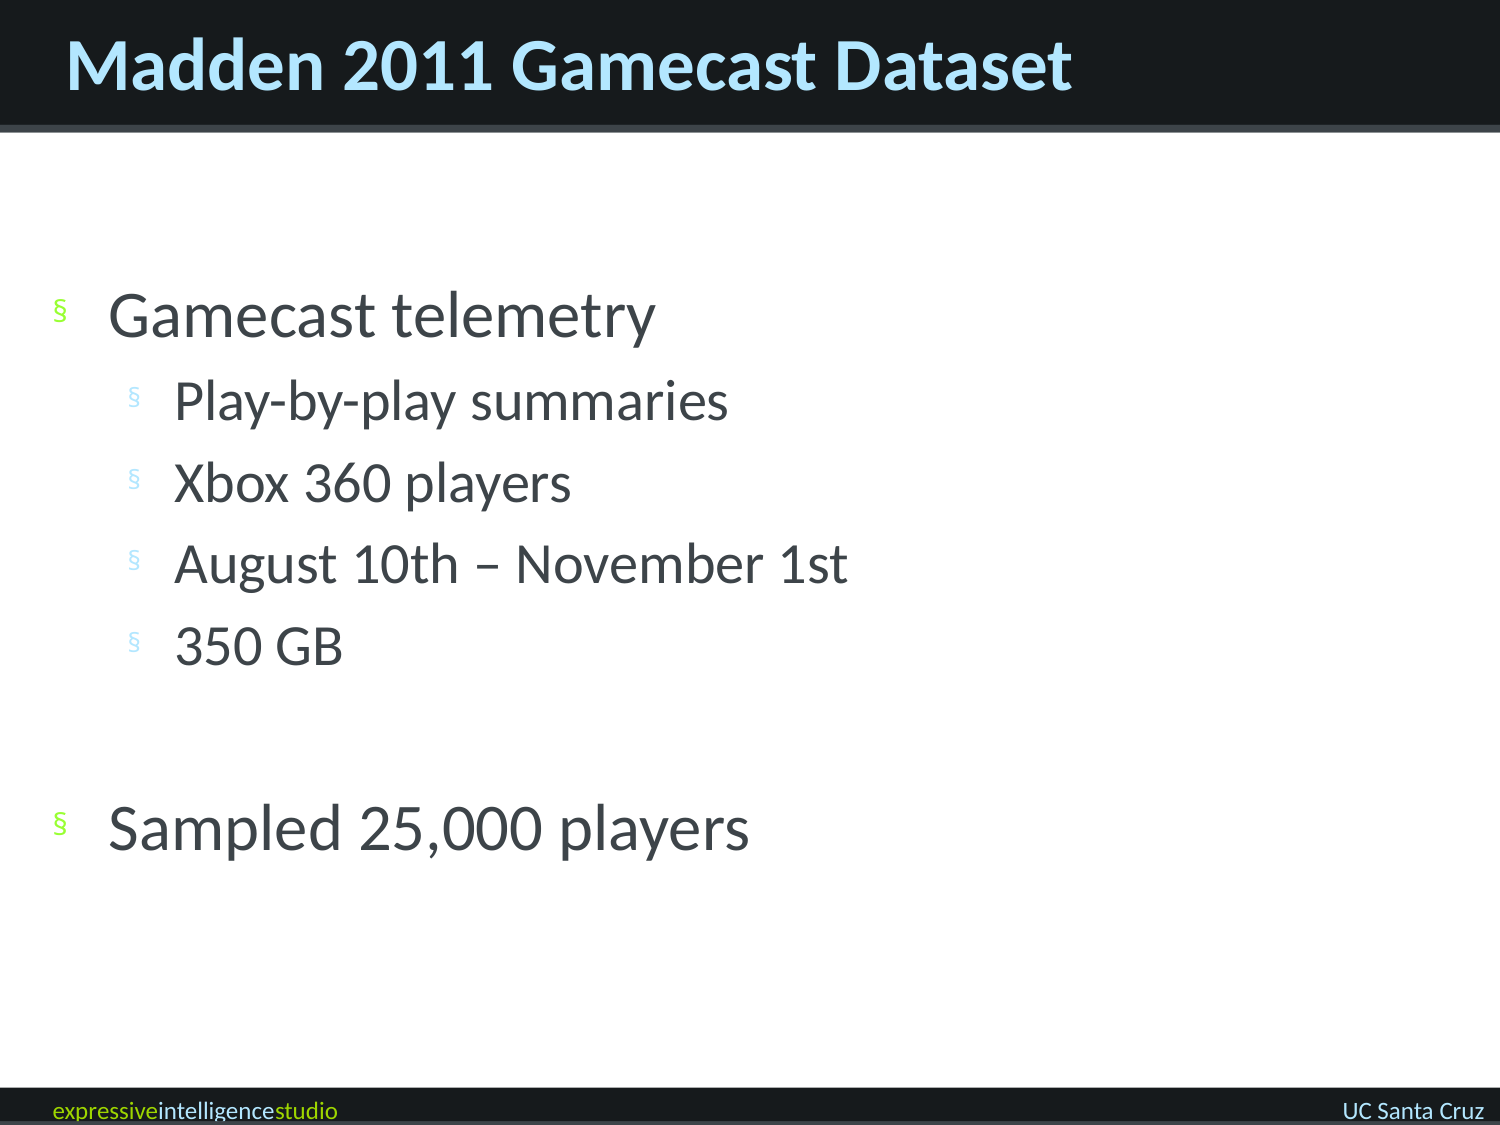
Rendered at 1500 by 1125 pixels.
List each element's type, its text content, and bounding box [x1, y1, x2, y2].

list Gamecast telemetry Play-by-play summaries Xbox 360 players August 10th – November 1st 350 GB Sampled 25,000 players [37, 162, 1388, 928]
title Madden 2011 Gamecast Dataset [50, 0, 1400, 130]
